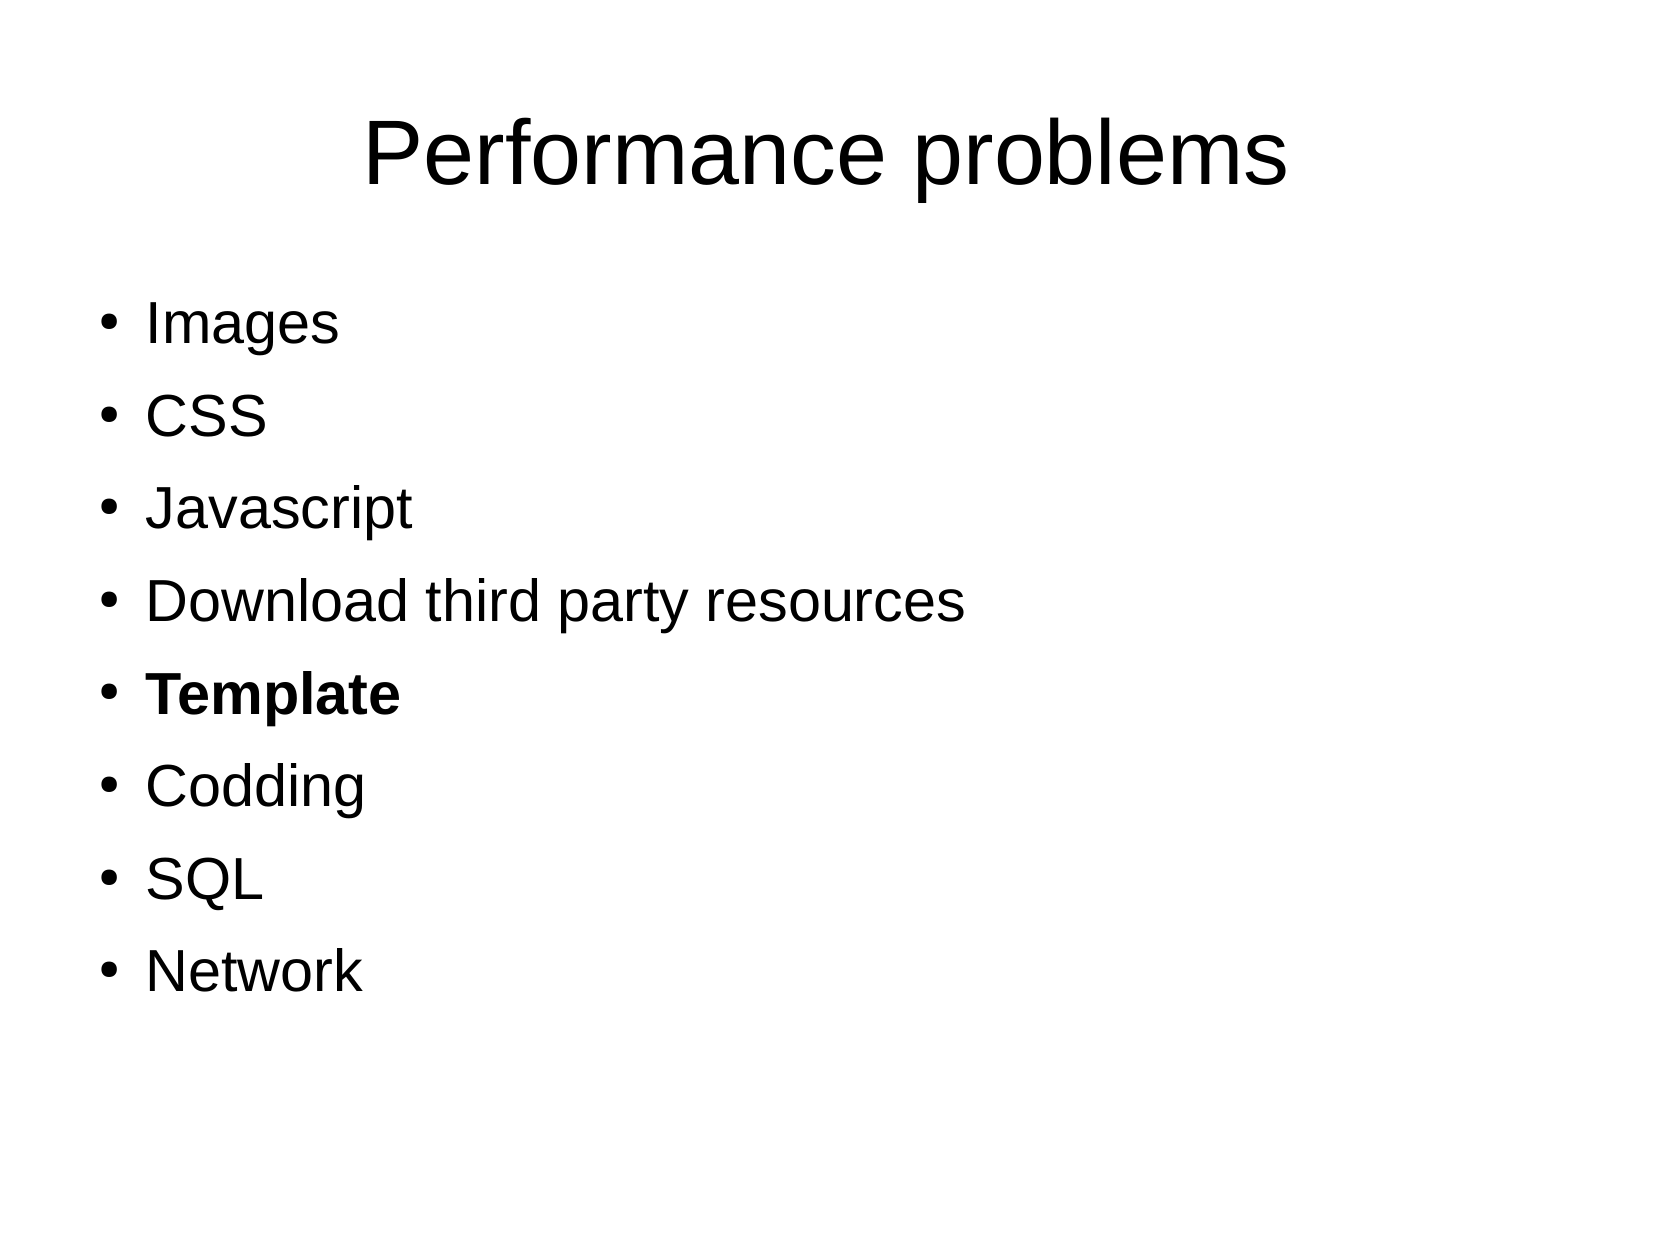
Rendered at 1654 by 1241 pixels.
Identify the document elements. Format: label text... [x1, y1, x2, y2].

list Images CSS Javascript Download third party resources Template Codding SQL Network [82, 290, 1571, 1010]
title Performance problems [82, 49, 1571, 257]
